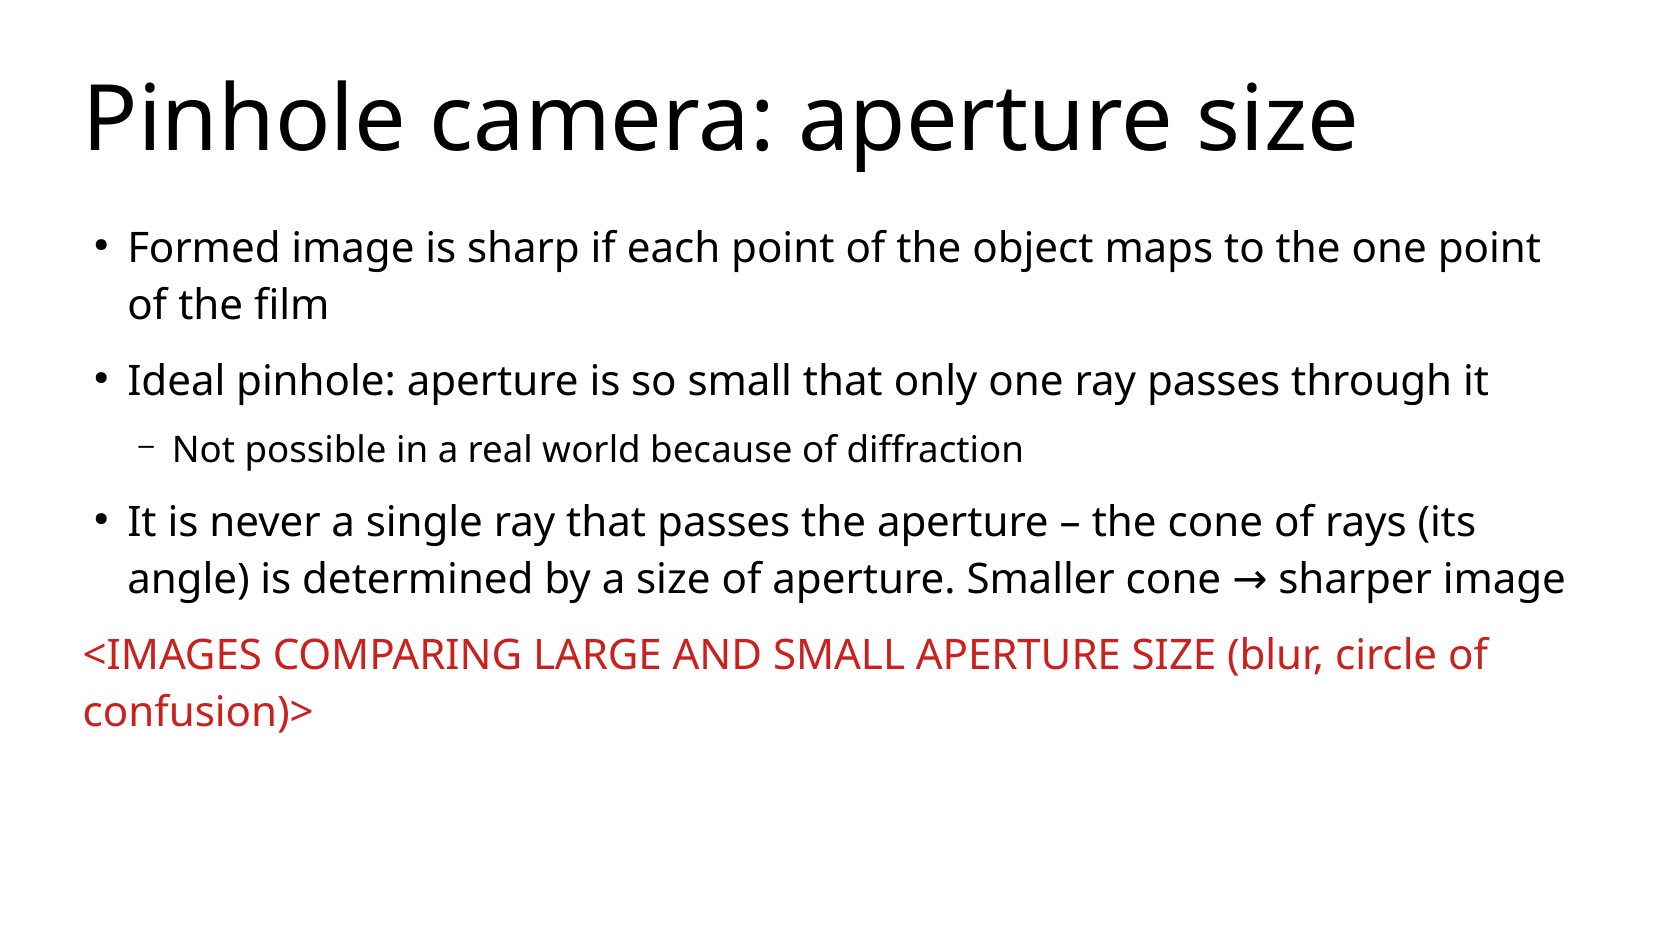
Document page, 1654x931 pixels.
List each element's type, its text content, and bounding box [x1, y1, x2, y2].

title Pinhole camera: aperture size [82, 37, 1571, 193]
list Formed image is sharp if each point of the object maps to the one point of the film Ideal pinhole: aperture is so small that only one ray passes through it Not possible in a real world because of diffraction It is never a single ray that passes the aperture – the cone of rays (its angle) is determined by a size of aperture. Smaller cone → sharper image <IMAGES COMPARING LARGE AND SMALL APERTURE SIZE (blur, circle of confusion)> [82, 217, 1571, 758]
